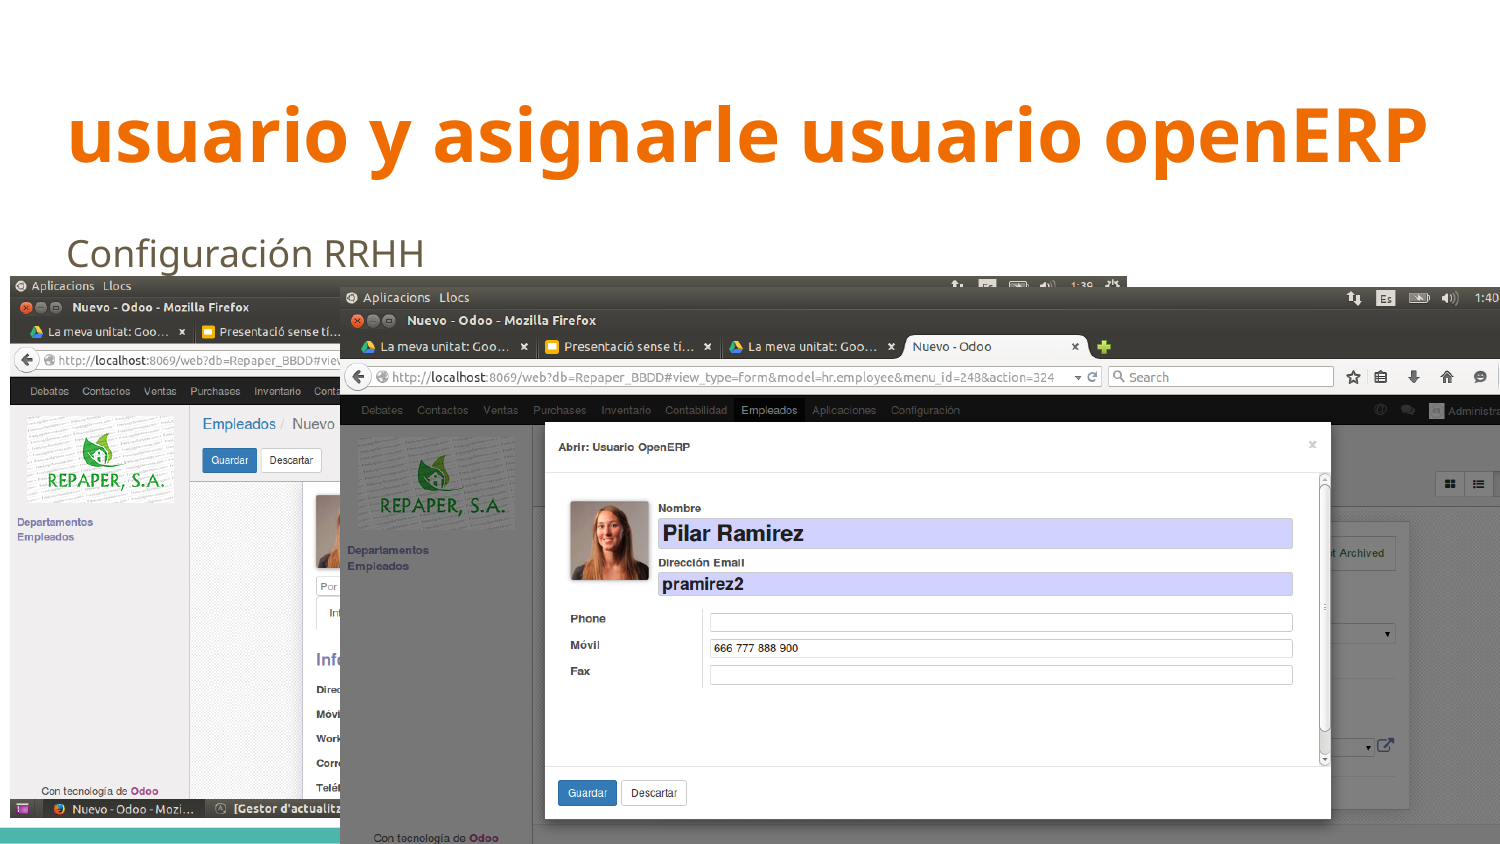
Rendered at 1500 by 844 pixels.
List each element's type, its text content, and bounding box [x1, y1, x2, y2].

list Configuración RRHH [51, 207, 1449, 287]
picture [10, 276, 1500, 844]
title usuario y asignarle usuario openERP [51, 72, 1449, 189]
